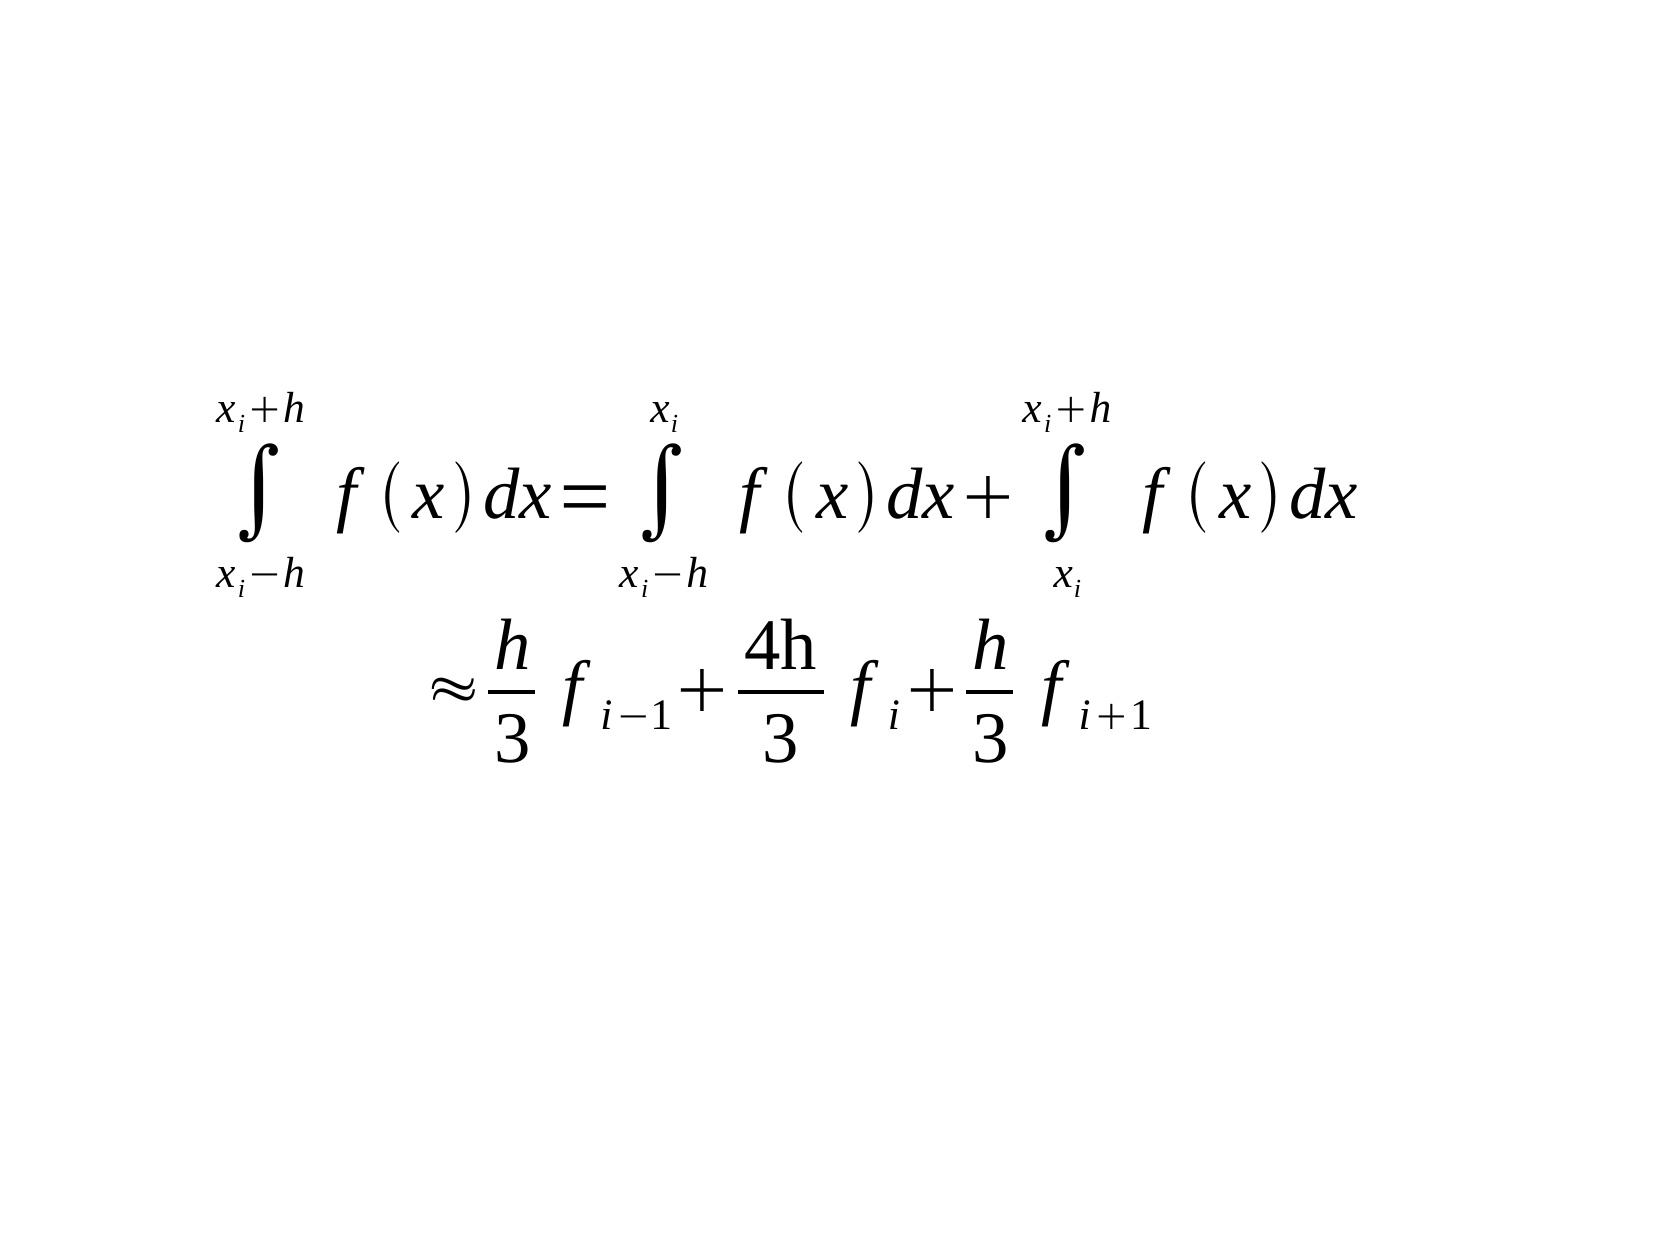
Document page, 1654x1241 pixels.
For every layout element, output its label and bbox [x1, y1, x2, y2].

chart [206, 383, 1365, 778]
